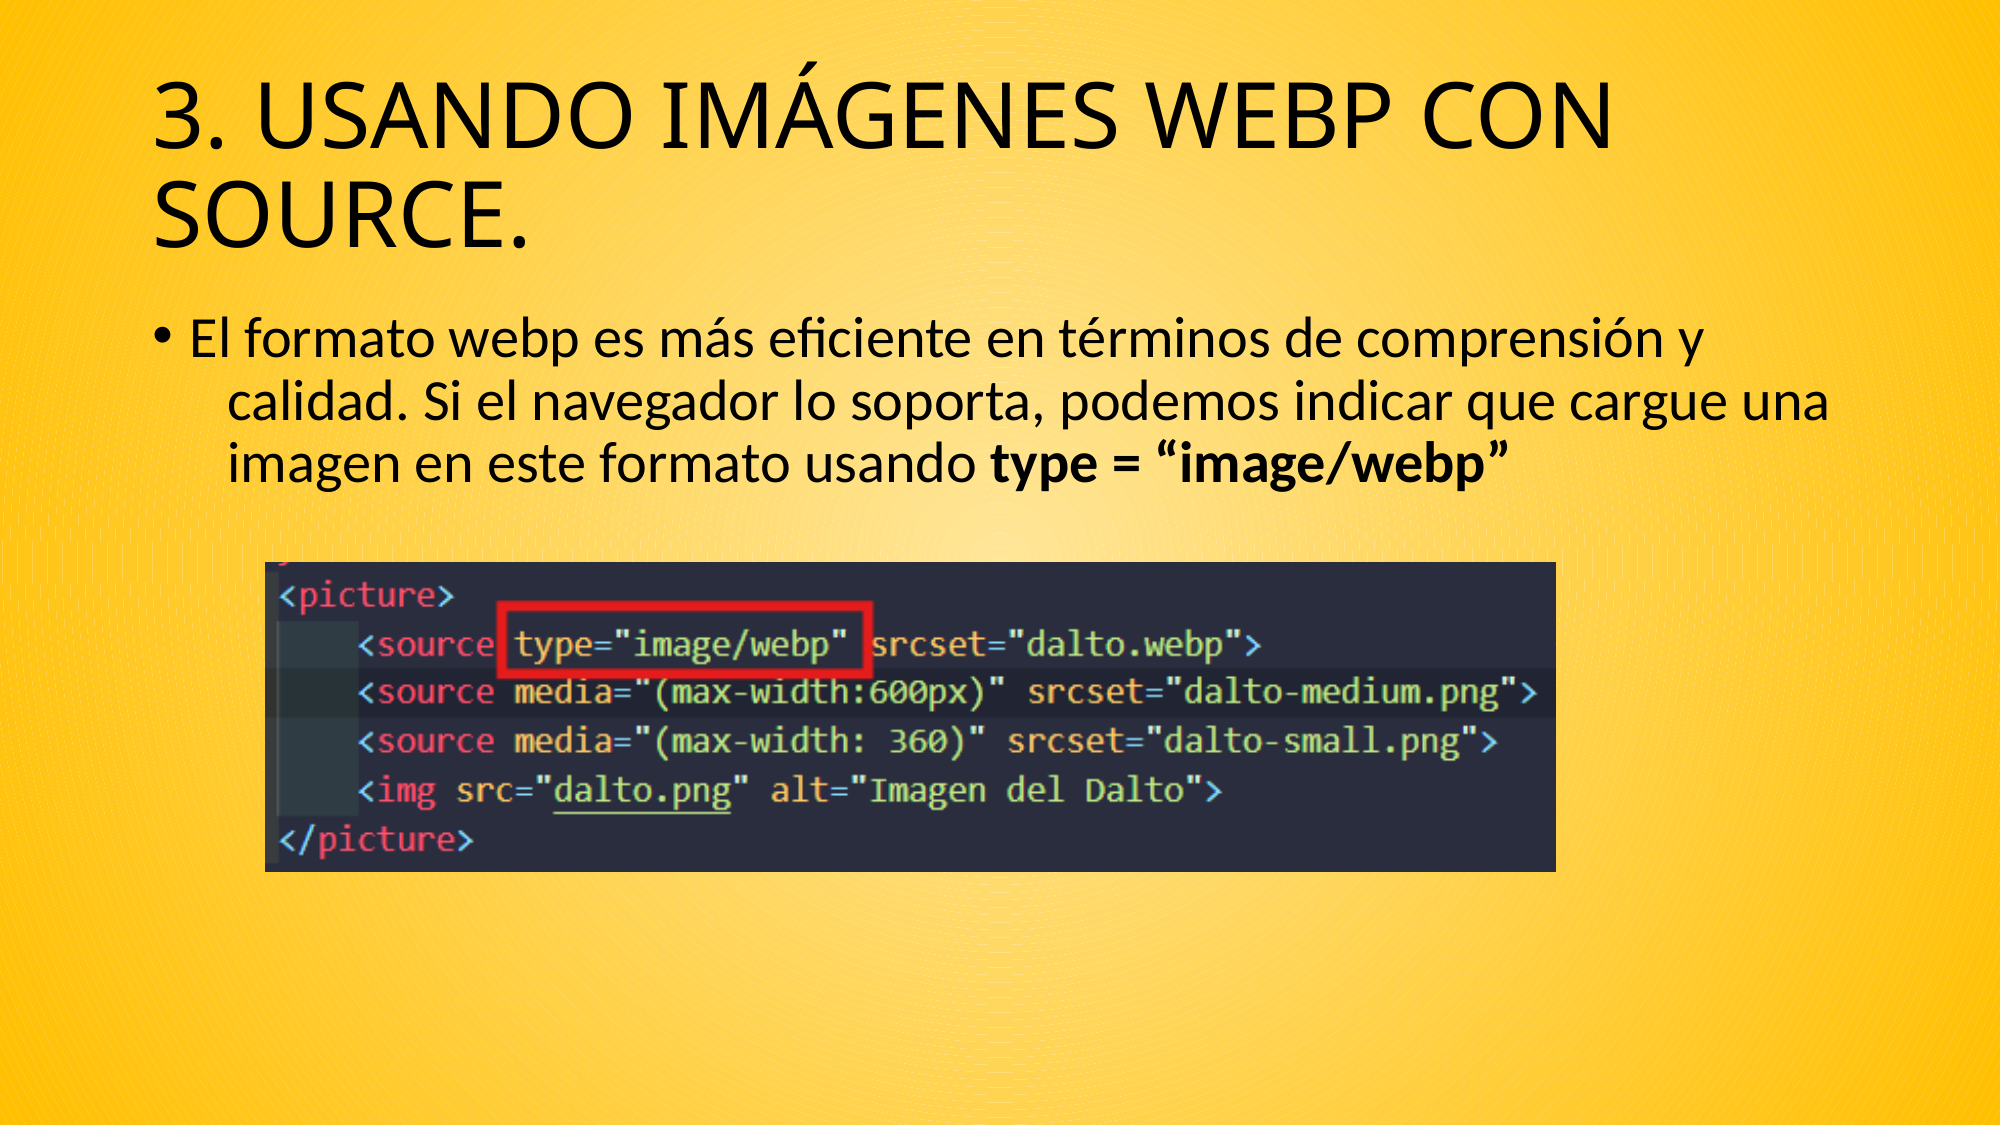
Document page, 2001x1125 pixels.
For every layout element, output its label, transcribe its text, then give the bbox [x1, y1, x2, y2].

picture [265, 562, 1556, 872]
title 3. USANDO IMÁGENES WEBP CON SOURCE. [137, 59, 1863, 278]
list El formato webp es más eficiente en términos de comprensión y calidad. Si el navegador lo soporta, podemos indicar que cargue una imagen en este formato usando type = “image/webp” [137, 299, 1863, 1014]
